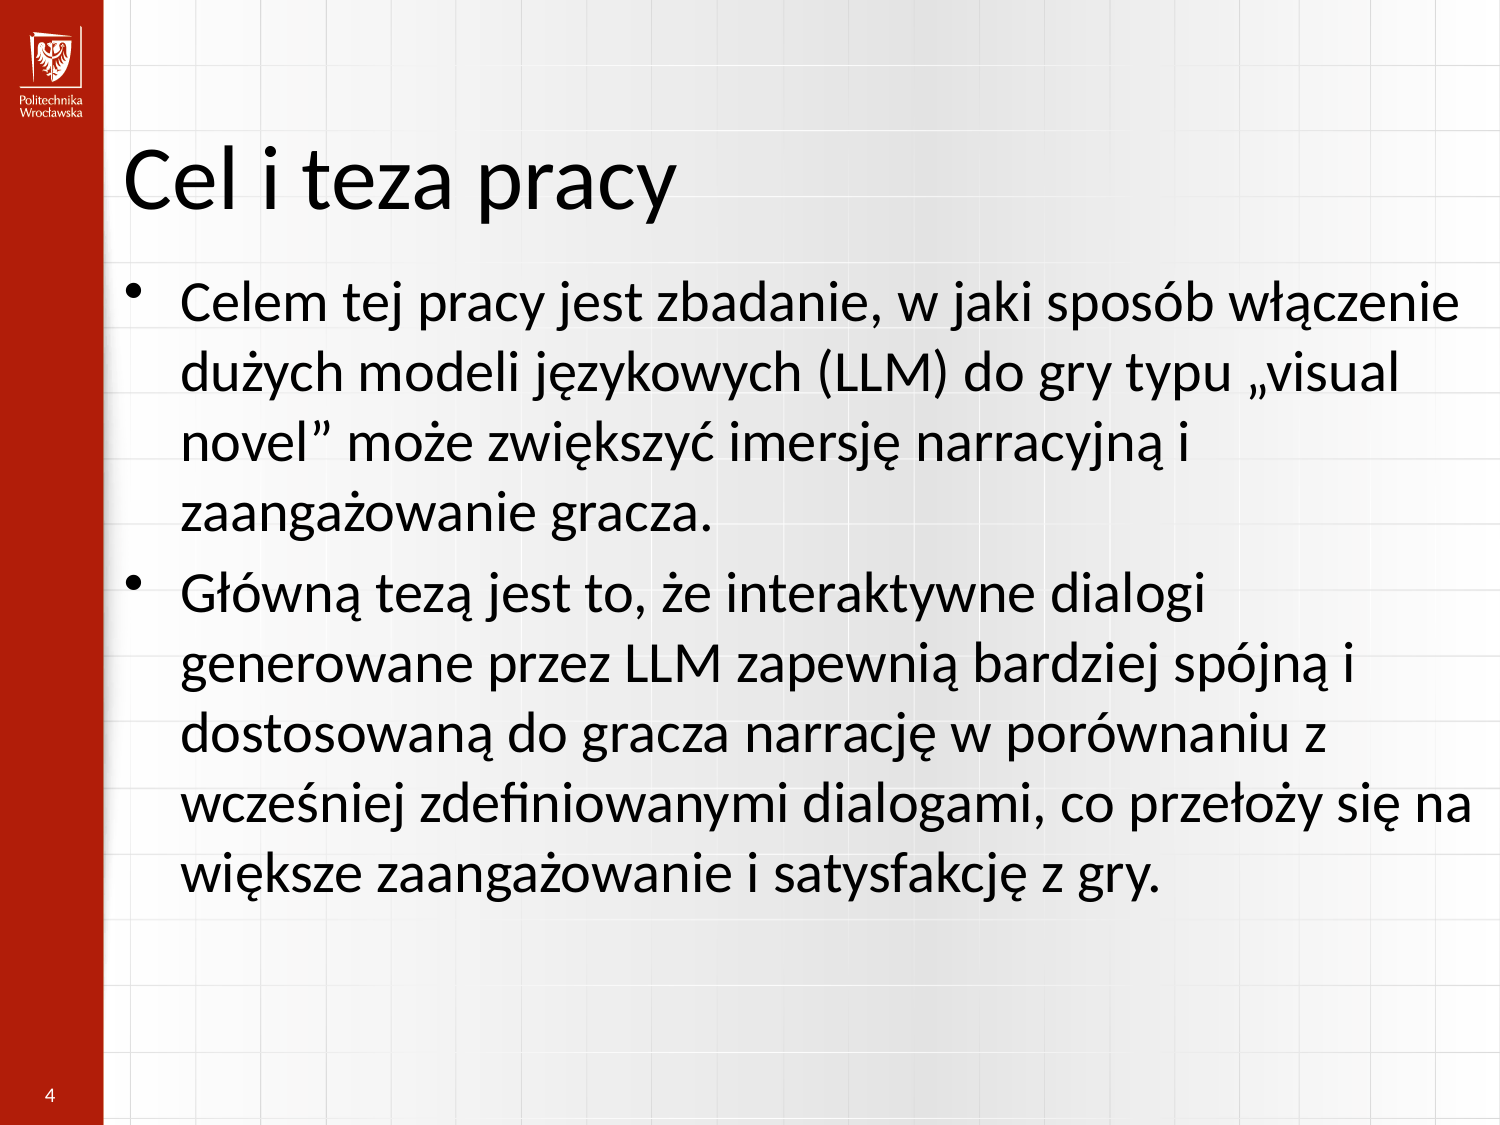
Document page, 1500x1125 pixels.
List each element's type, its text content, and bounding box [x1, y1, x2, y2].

list Cel i teza pracy [123, 101, 1483, 244]
picture [0, 0, 1500, 1125]
list Celem tej pracy jest zbadanie, w jaki sposób włączenie dużych modeli językowych (LLM) do gry typu „visual novel” może zwiększyć imersję narracyjną i zaangażowanie gracza. Główną tezą jest to, że interaktywne dialogi generowane przez LLM zapewnią bardziej spójną i dostosowaną do gracza narrację w porównaniu z wcześniej zdefiniowanymi dialogami, co przełoży się na większe zaangażowanie i satysfakcję z gry. [123, 255, 1480, 1118]
